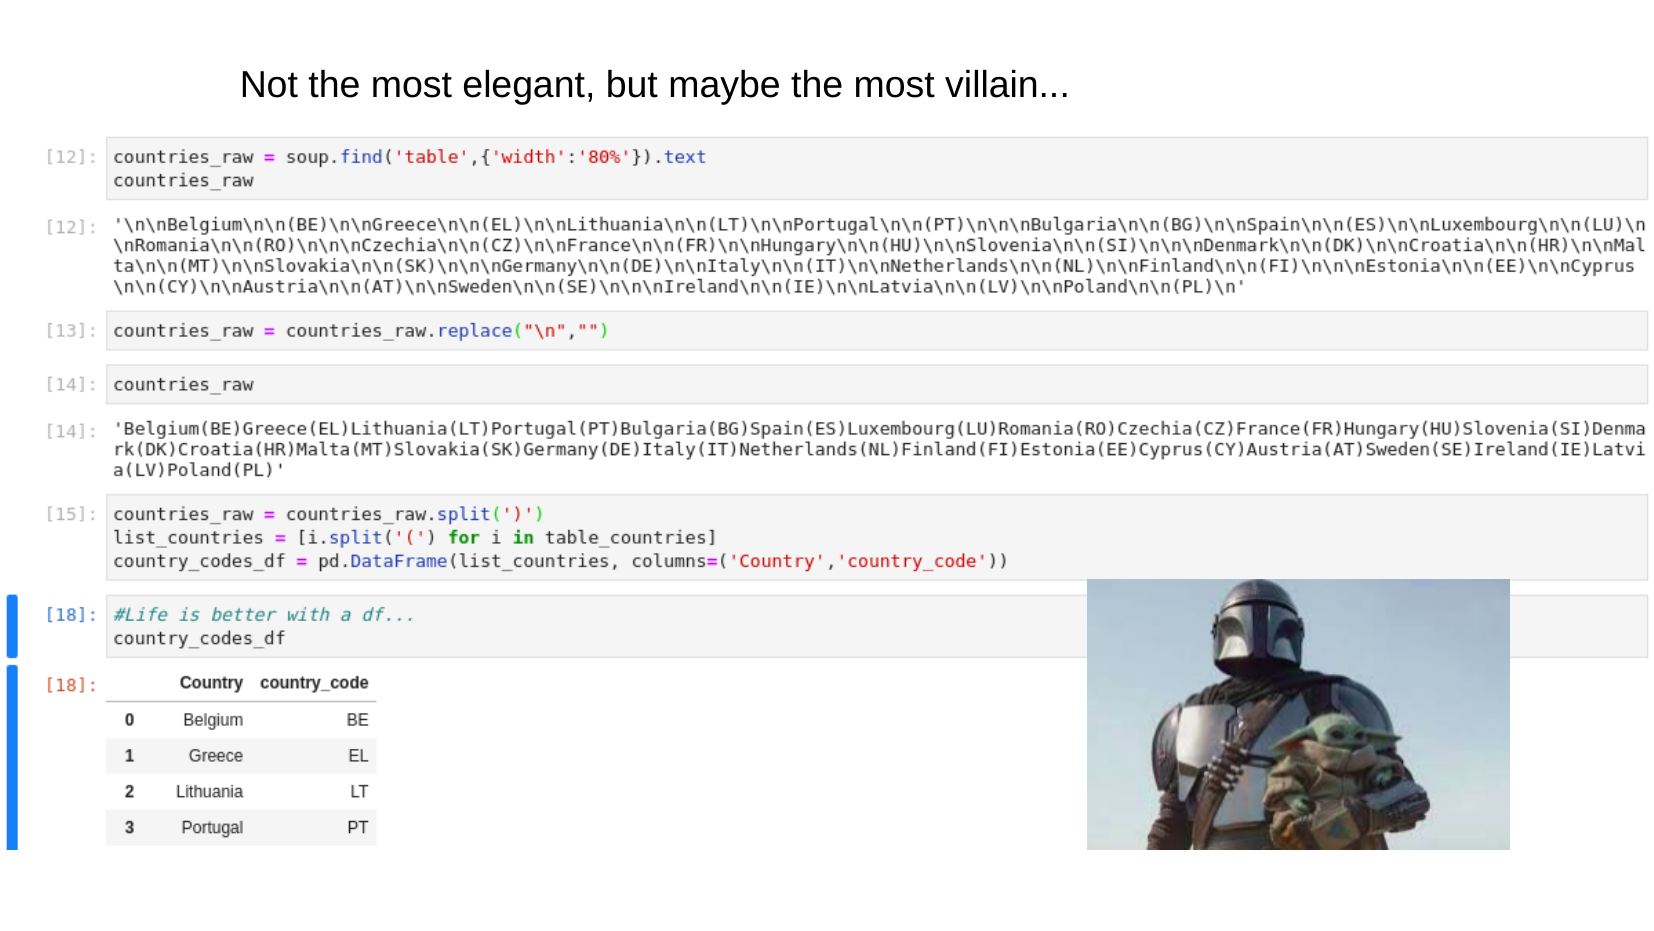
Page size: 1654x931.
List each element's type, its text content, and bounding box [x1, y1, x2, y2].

text_box Not the most elegant, but maybe the most villain... [225, 55, 1276, 155]
picture [0, 130, 1654, 850]
